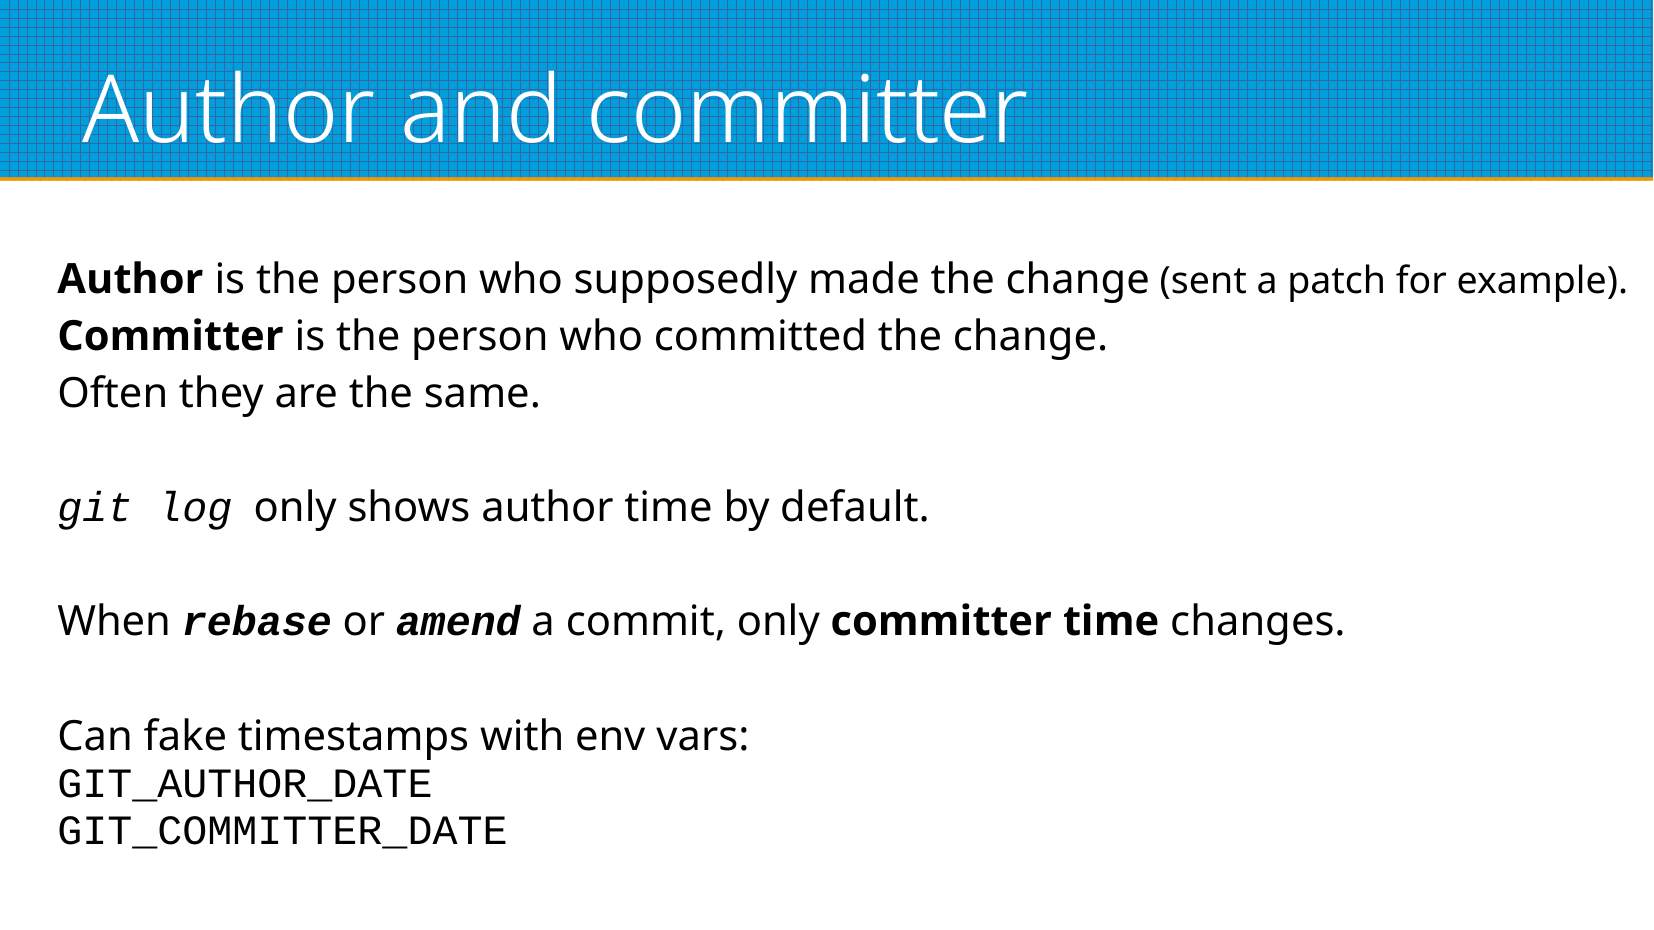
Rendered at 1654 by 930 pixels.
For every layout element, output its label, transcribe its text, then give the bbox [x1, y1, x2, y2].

title Author and committer [82, 14, 1571, 171]
text_box Author is the person who supposedly made the change (sent a patch for example). Committer is the person who committed the change. Often they are the same. git log only shows author time by default. When rebase or amend a commit, only committer time changes. Can fake timestamps with env vars: GIT_AUTHOR_DATE GIT_COMMITTER_DATE [51, 211, 1639, 895]
